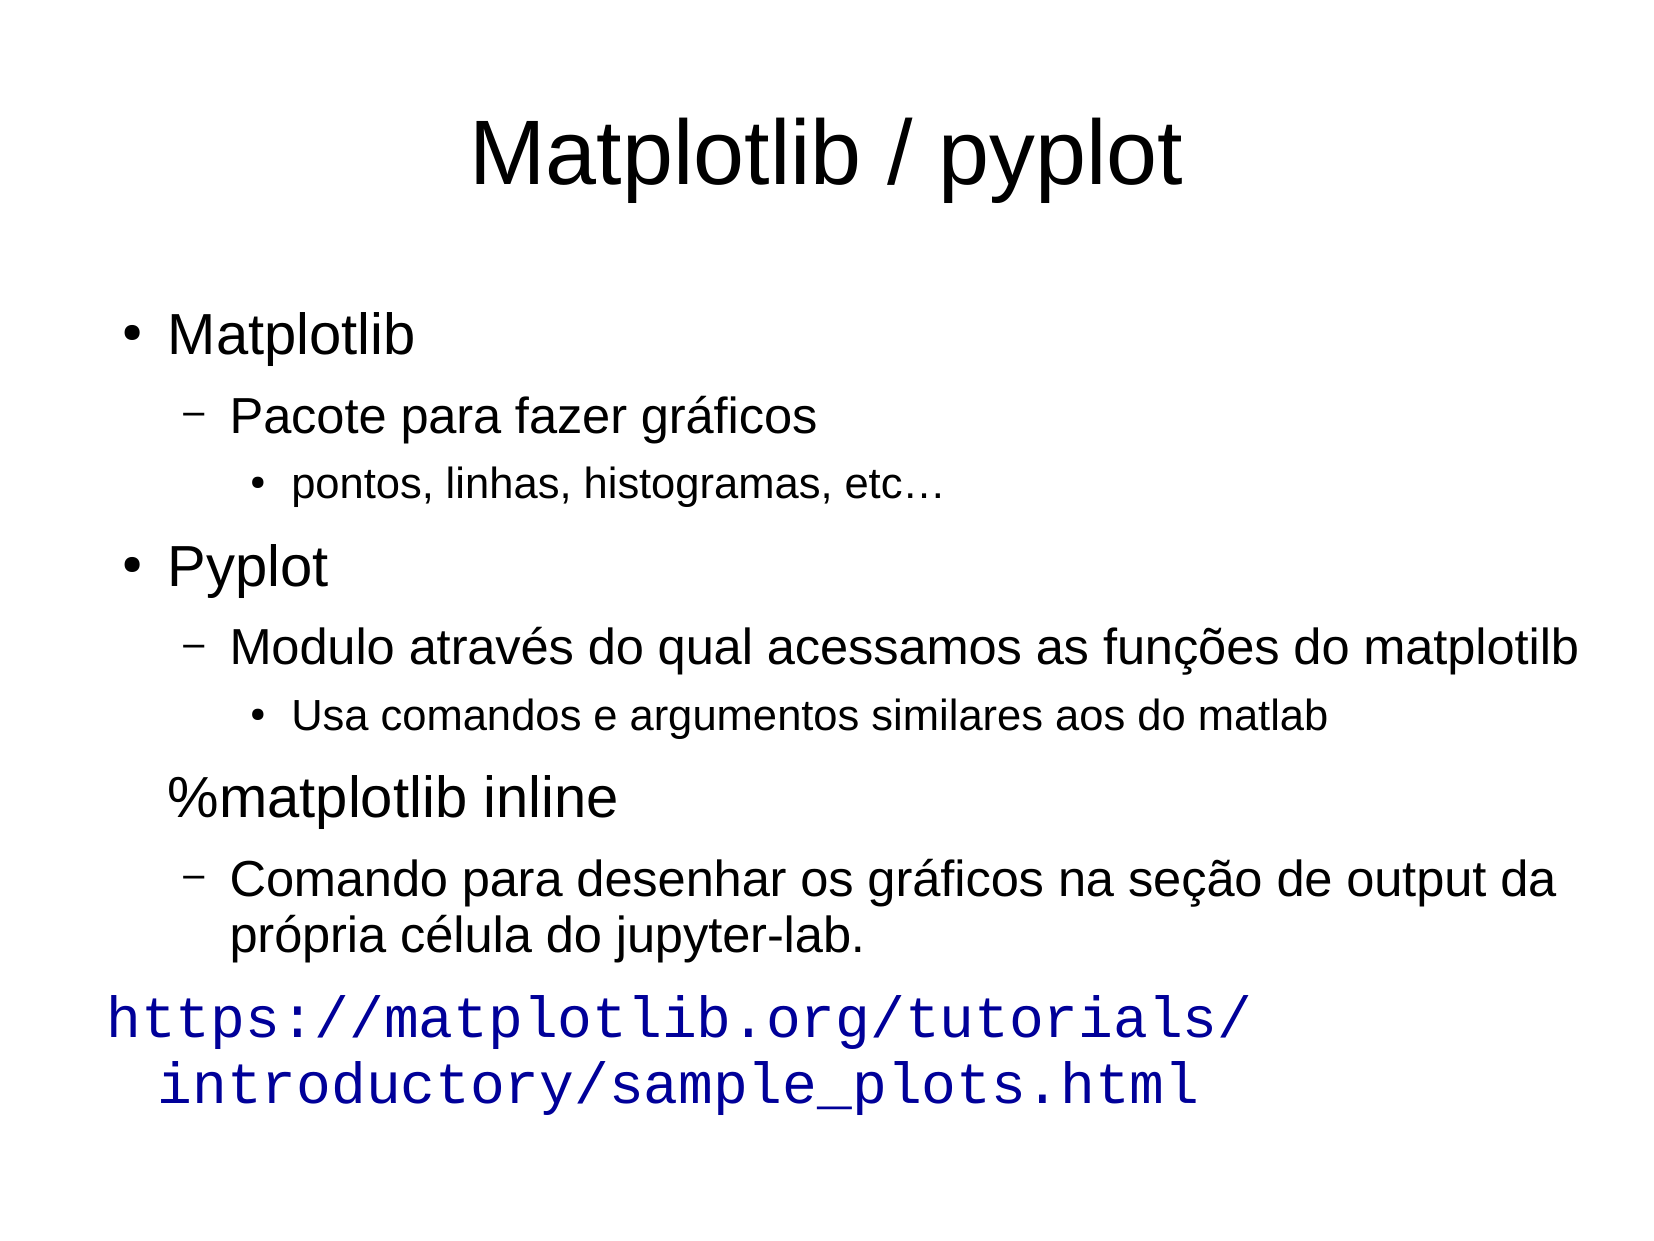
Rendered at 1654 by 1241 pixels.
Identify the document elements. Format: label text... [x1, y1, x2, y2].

title Matplotlib / pyplot [82, 49, 1571, 257]
list Matplotlib Pacote para fazer gráficos pontos, linhas, histogramas, etc… Pyplot Modulo através do qual acessamos as funções do matplotilb Usa comandos e argumentos similares aos do matlab %matplotlib inline Comando para desenhar os gráficos na seção de output da própria célula do jupyter-lab. https://matplotlib.org/tutorials/ introductory/sample_plots.html [106, 302, 1595, 1170]
